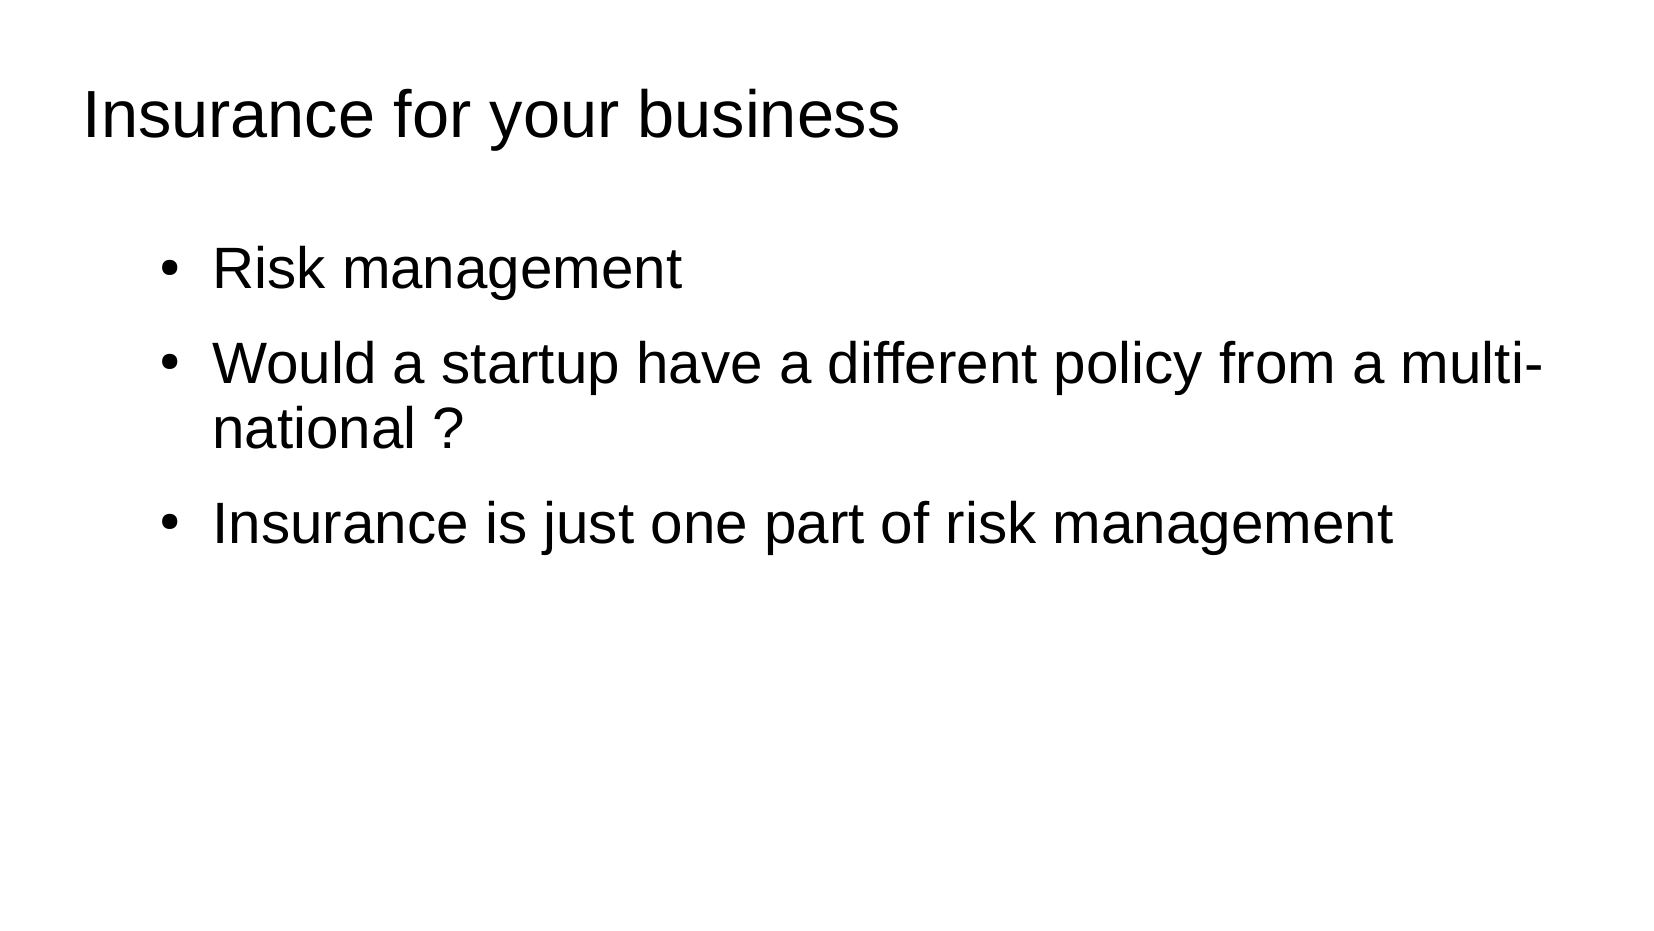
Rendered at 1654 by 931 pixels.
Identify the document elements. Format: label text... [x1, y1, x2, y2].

title Insurance for your business [82, 37, 1571, 193]
list Risk management Would a startup have a different policy from a multi-national ? Insurance is just one part of risk management [141, 236, 1548, 709]
